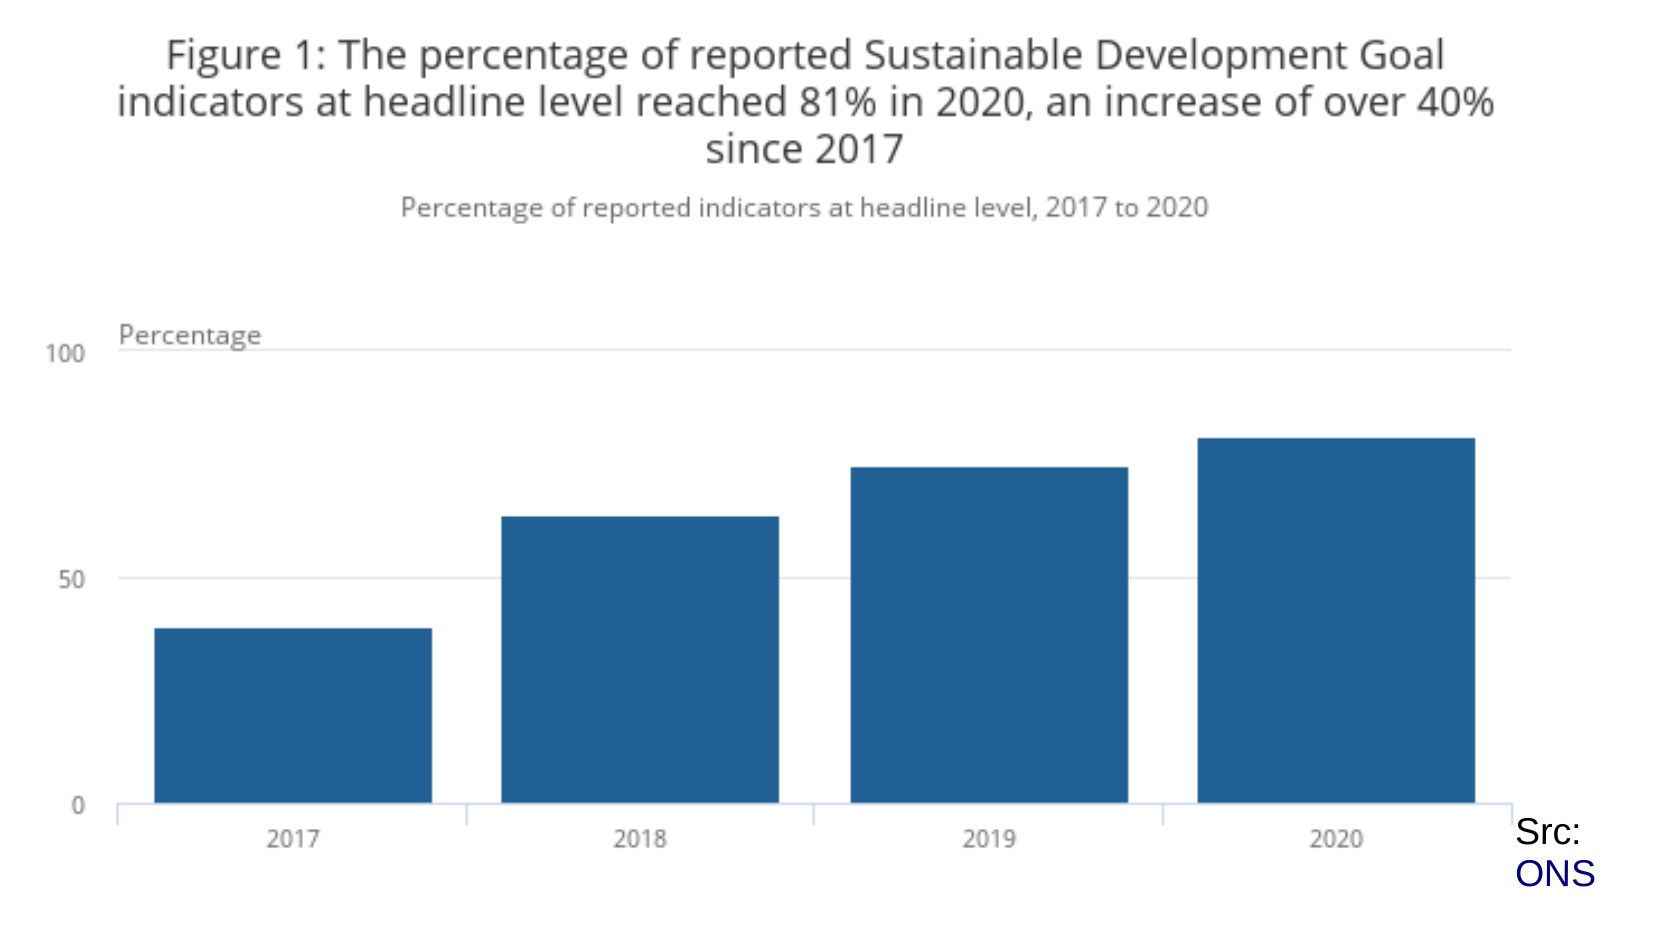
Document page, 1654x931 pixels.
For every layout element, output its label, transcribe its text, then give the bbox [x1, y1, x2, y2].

picture [23, 16, 1590, 923]
text_box Src: ONS [1500, 802, 1632, 910]
